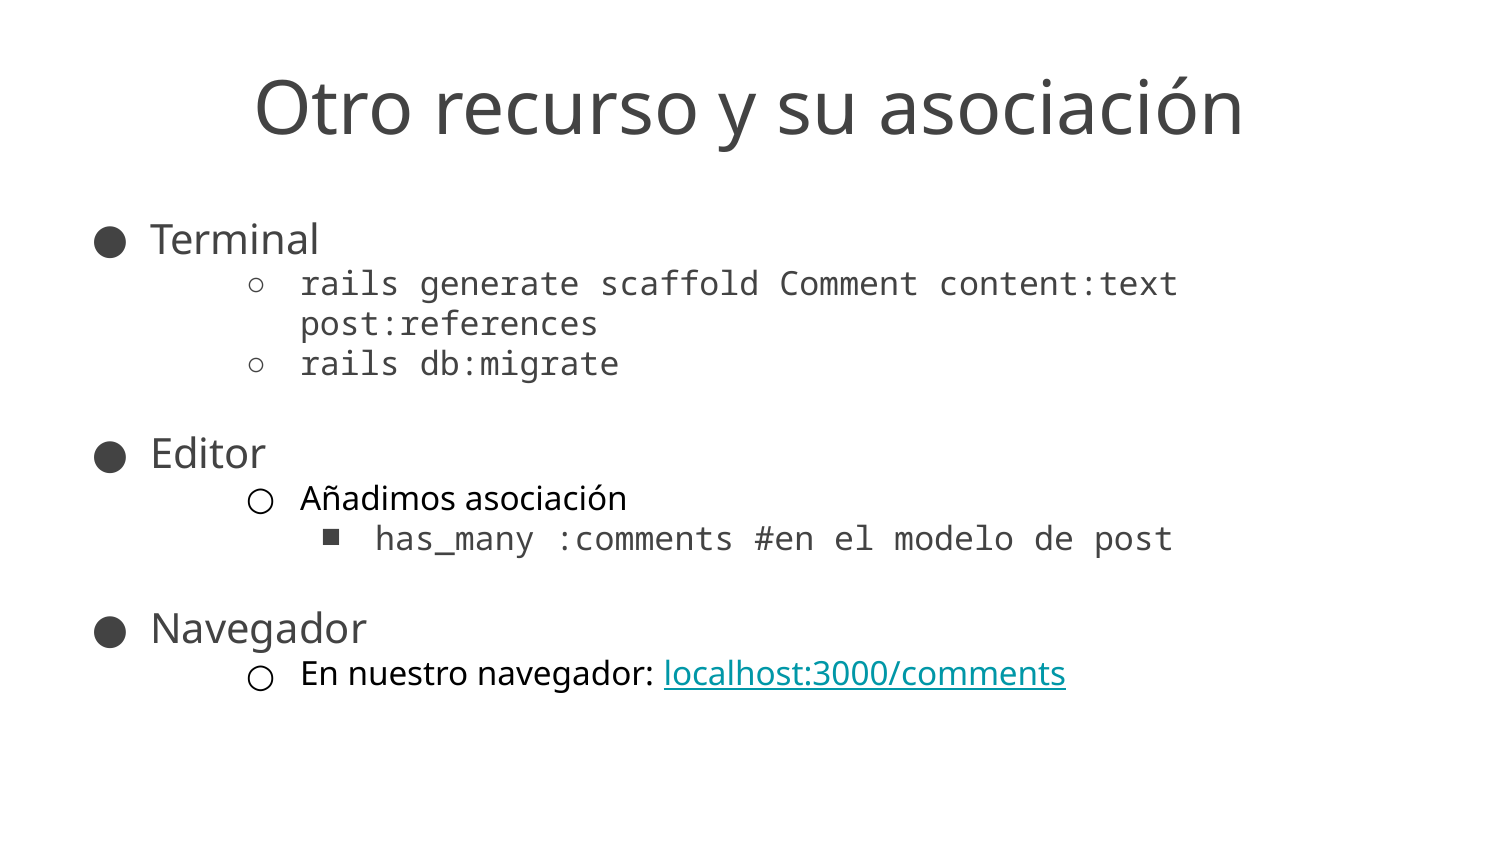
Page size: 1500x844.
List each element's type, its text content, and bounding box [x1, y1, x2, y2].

text_box Otro recurso y su asociación [49, 33, 1451, 175]
text_box Terminal rails generate scaffold Comment content:text post:references rails db:migrate Editor Añadimos asociación has_many :comments #en el modelo de post Navegador En nuestro navegador: localhost:3000/comments [75, 212, 1451, 781]
